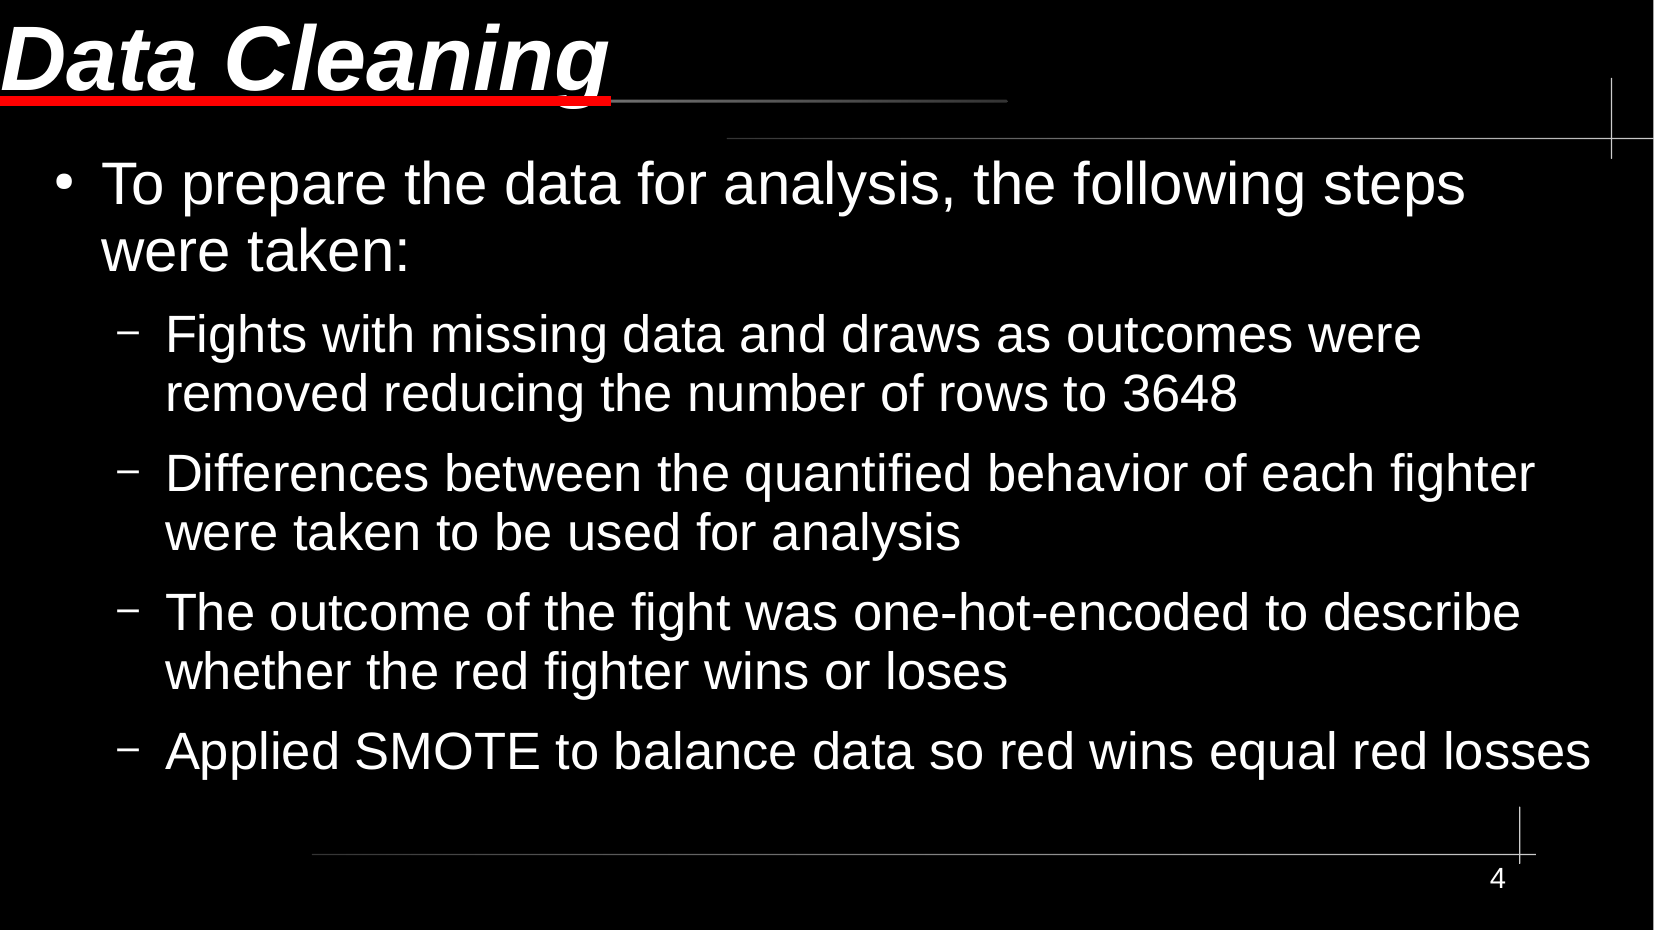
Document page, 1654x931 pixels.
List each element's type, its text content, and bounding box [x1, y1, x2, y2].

title Data Cleaning [0, 0, 1565, 119]
list To prepare the data for analysis, the following steps were taken: Fights with missing data and draws as outcomes were removed reducing the number of rows to 3648 Differences between the quantified behavior of each fighter were taken to be used for analysis The outcome of the fight was one-hot-encoded to describe whether the red fighter wins or loses Applied SMOTE to balance data so red wins equal red losses [37, 150, 1613, 826]
